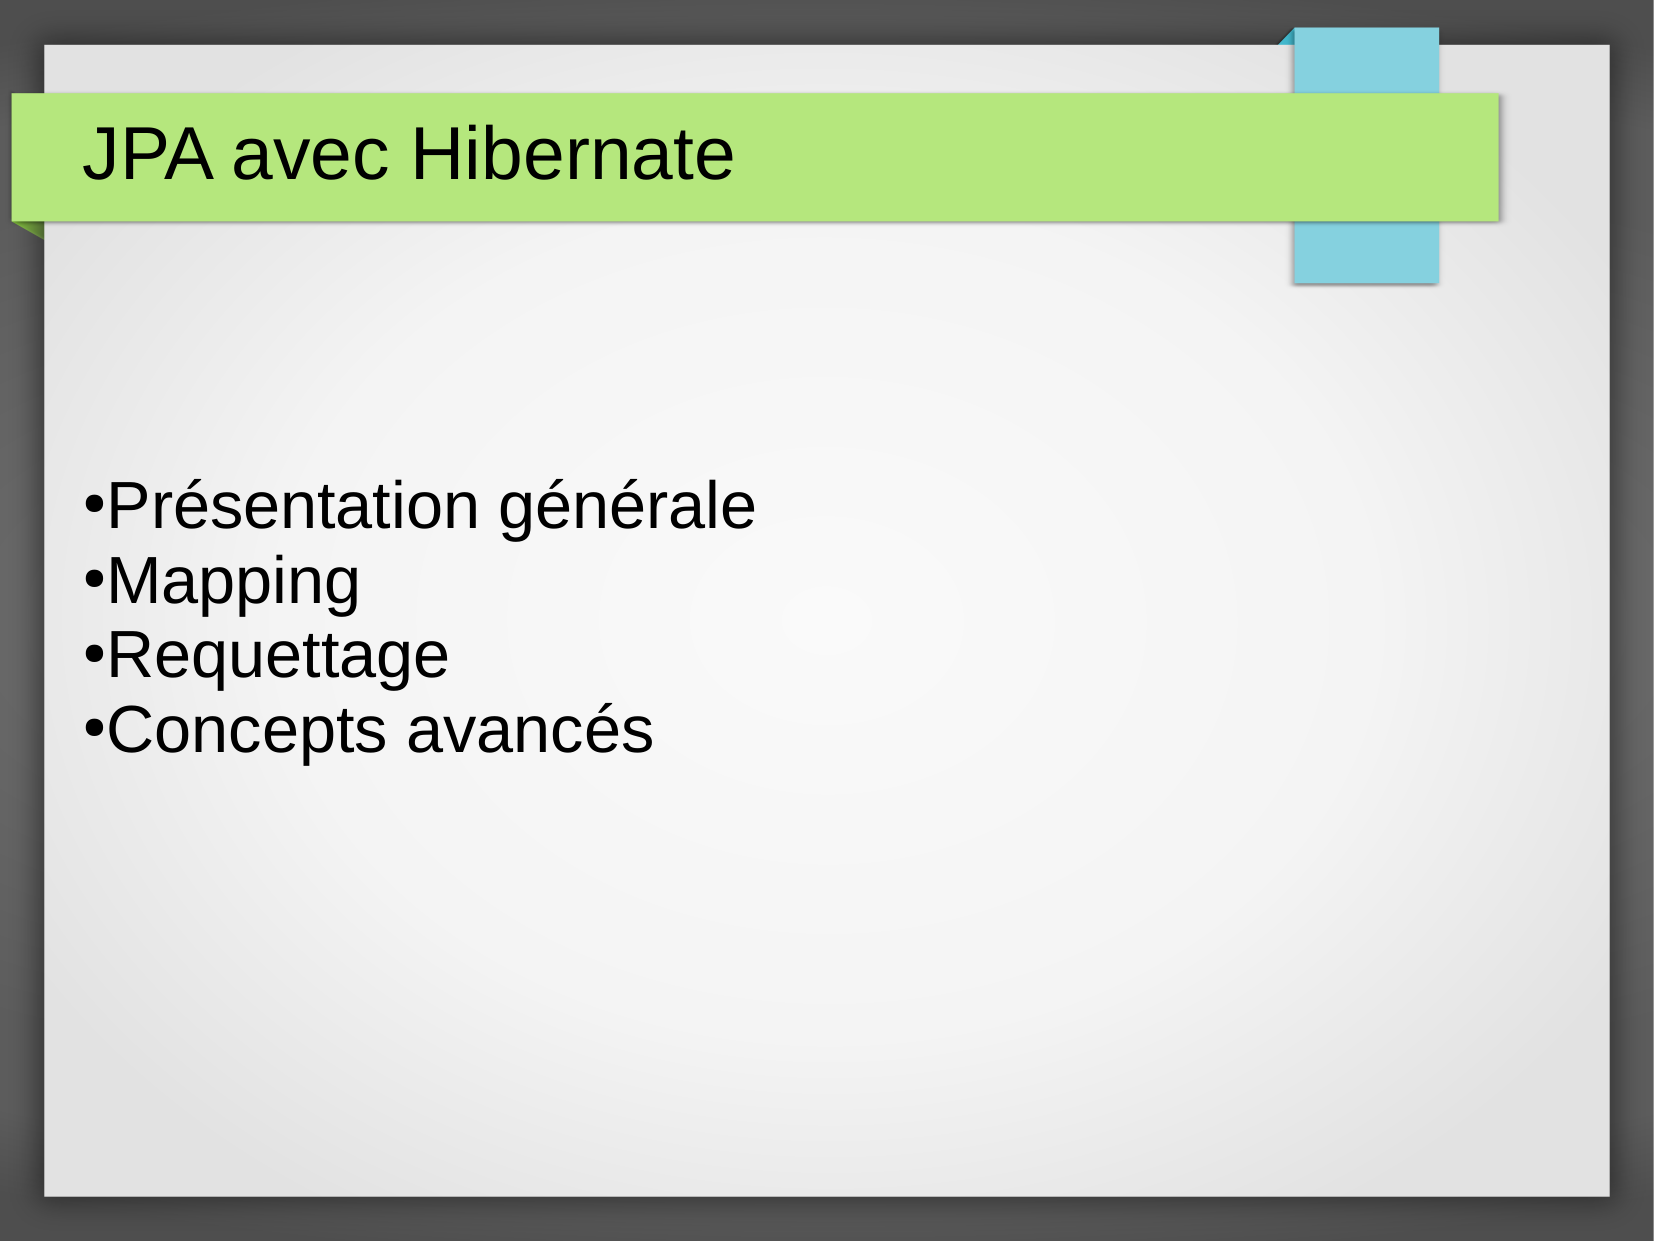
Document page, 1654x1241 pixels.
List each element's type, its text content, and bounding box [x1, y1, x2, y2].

title JPA avec Hibernate [82, 94, 1264, 213]
picture [0, 0, 1654, 1241]
subtitle Présentation générale Mapping Requettage Concepts avancés [82, 295, 1571, 1015]
